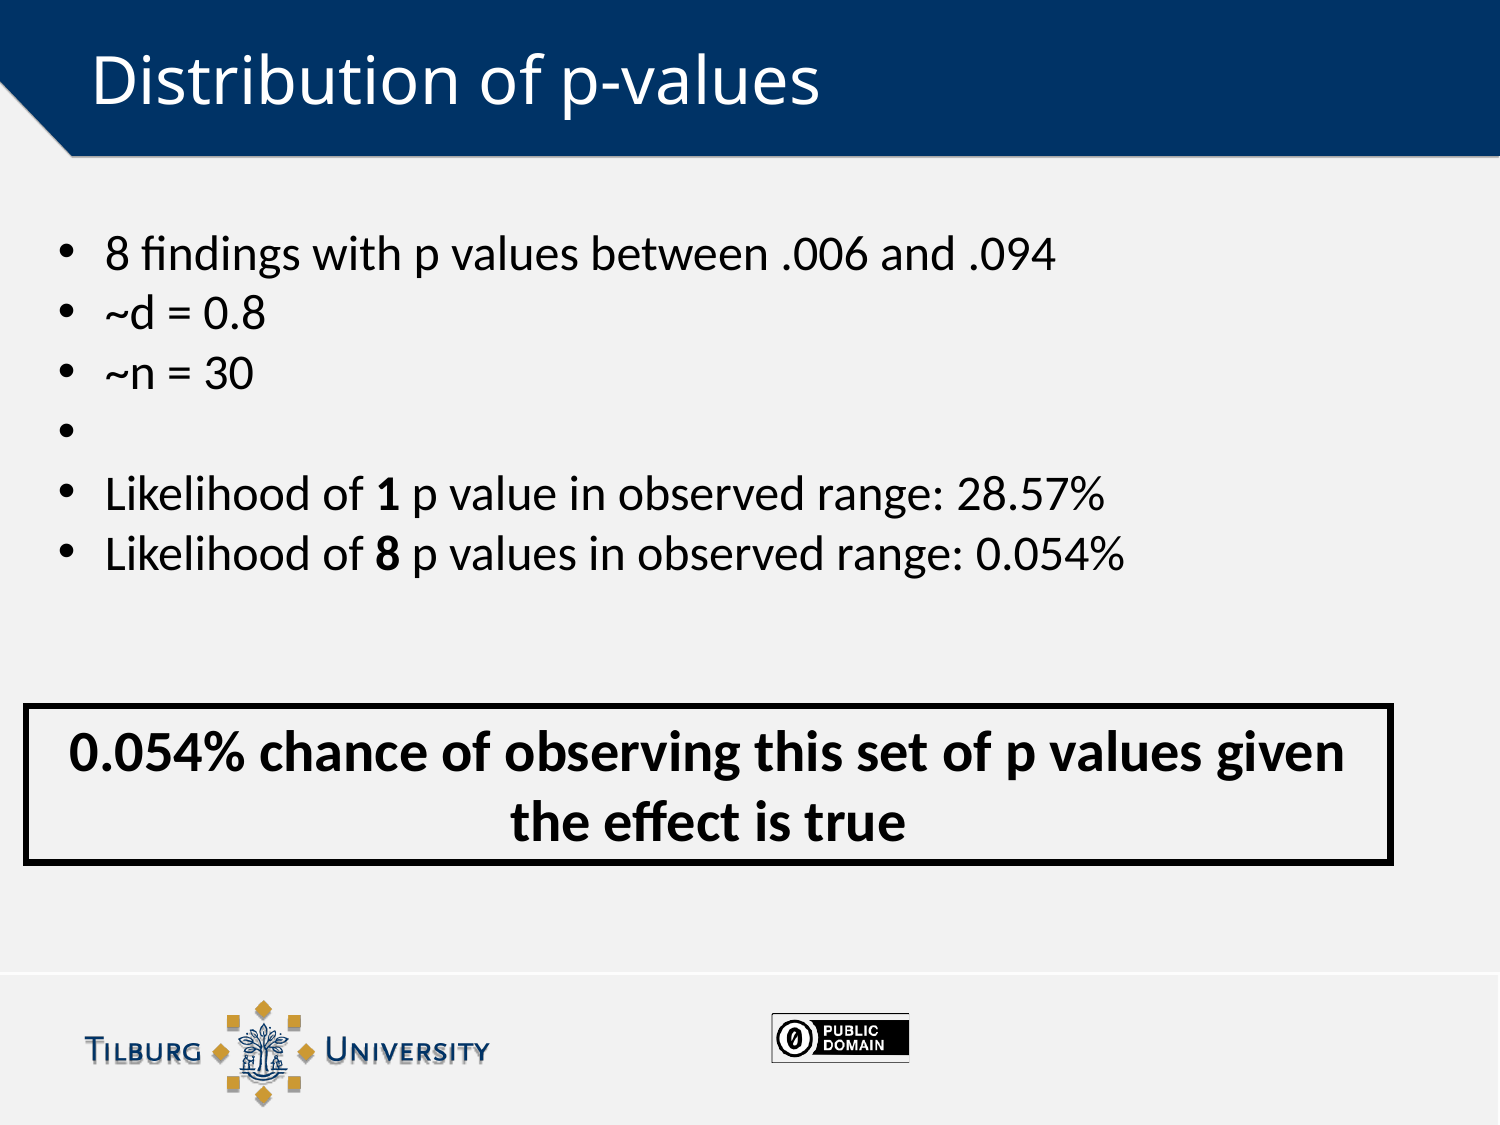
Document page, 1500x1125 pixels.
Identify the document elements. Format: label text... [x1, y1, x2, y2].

text_box 0.054% chance of observing this set of p values given the effect is true [25, 706, 1391, 863]
text_box [772, 1014, 909, 1062]
title Distribution of p-values [75, 0, 1426, 156]
text_box 8 findings with p values between .006 and .094 ~d = 0.8 ~n = 30 Likelihood of 1 p value in observed range: 28.57% Likelihood of 8 p values in observed range: 0.054% [42, 212, 1426, 592]
